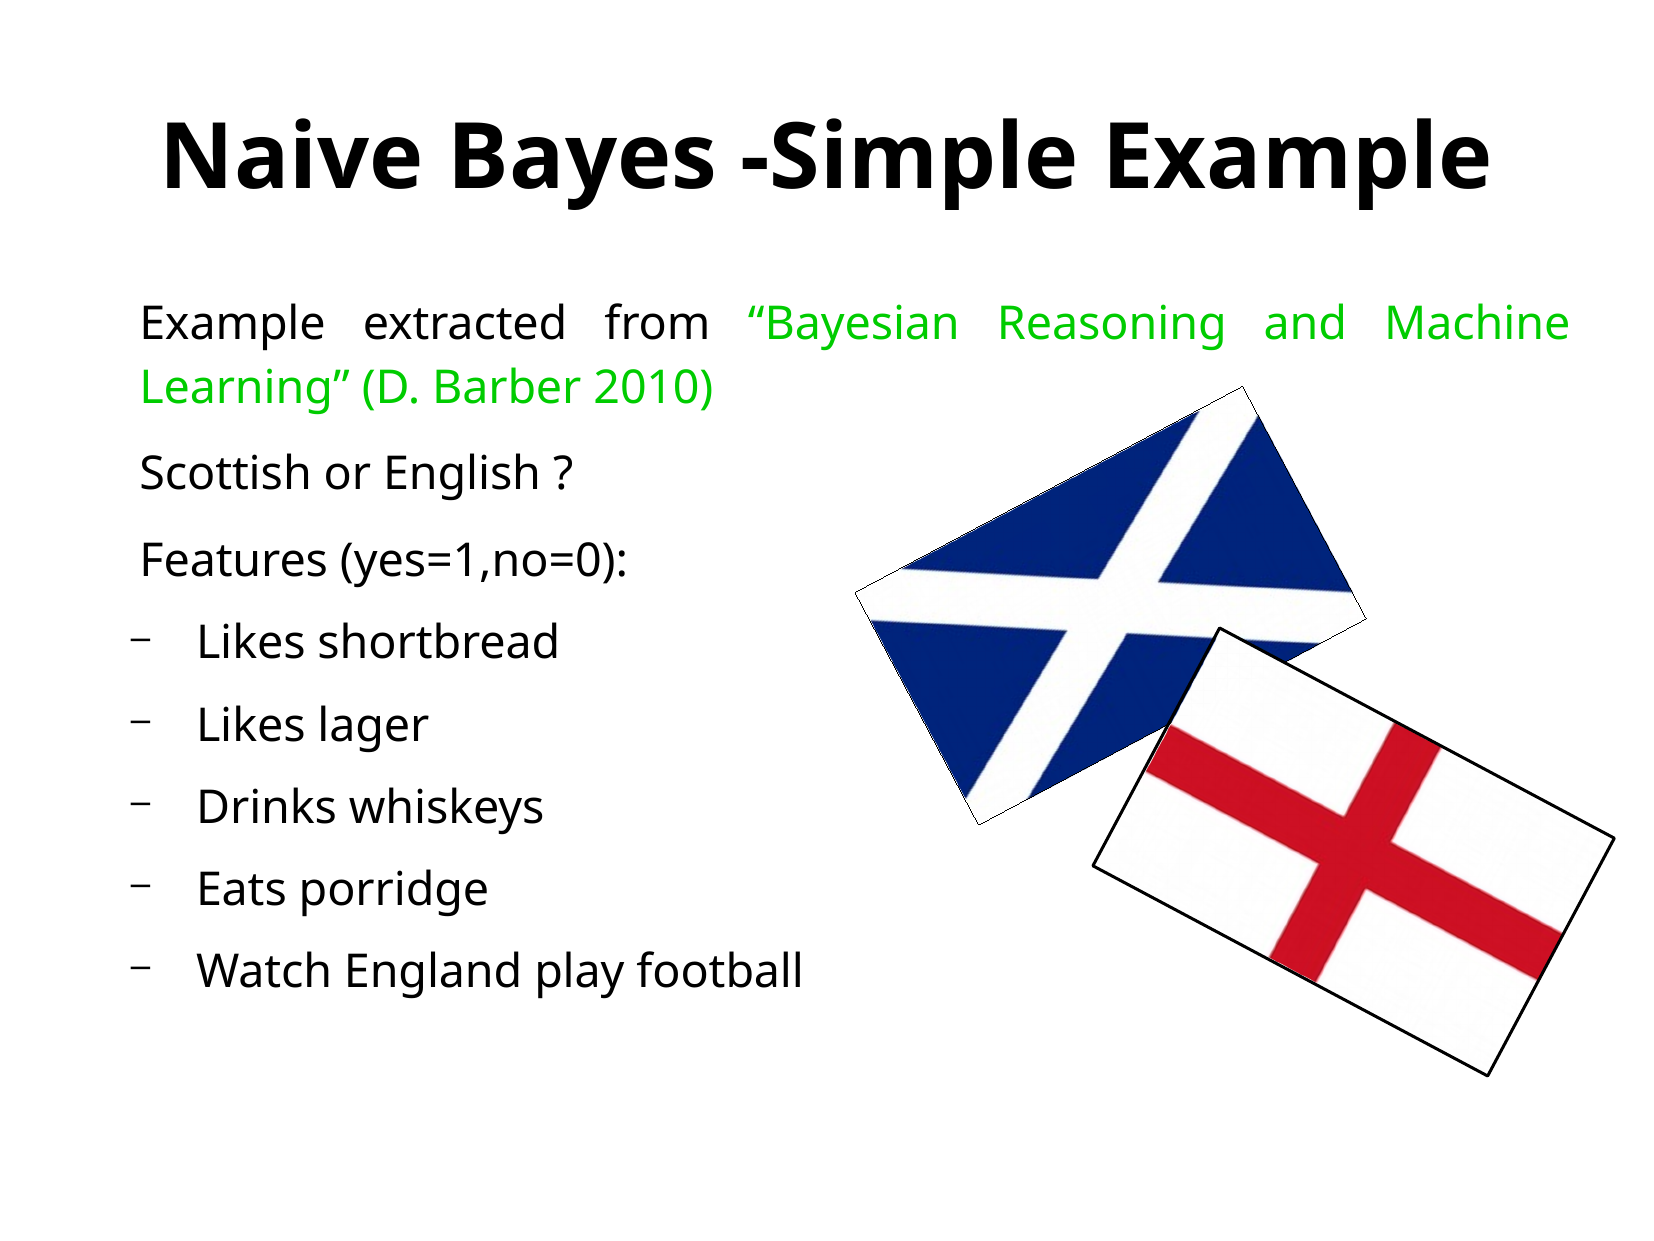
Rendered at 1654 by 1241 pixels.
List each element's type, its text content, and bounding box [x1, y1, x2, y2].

list Example extracted from “Bayesian Reasoning and Machine Learning” (D. Barber 2010) Scottish or English ? Features (yes=1,no=0): Likes shortbread Likes lager Drinks whiskeys Eats porridge Watch England play football [82, 290, 1571, 1010]
title Naive Bayes -Simple Example [82, 49, 1571, 257]
picture [1095, 630, 1613, 1074]
picture [855, 386, 1367, 825]
